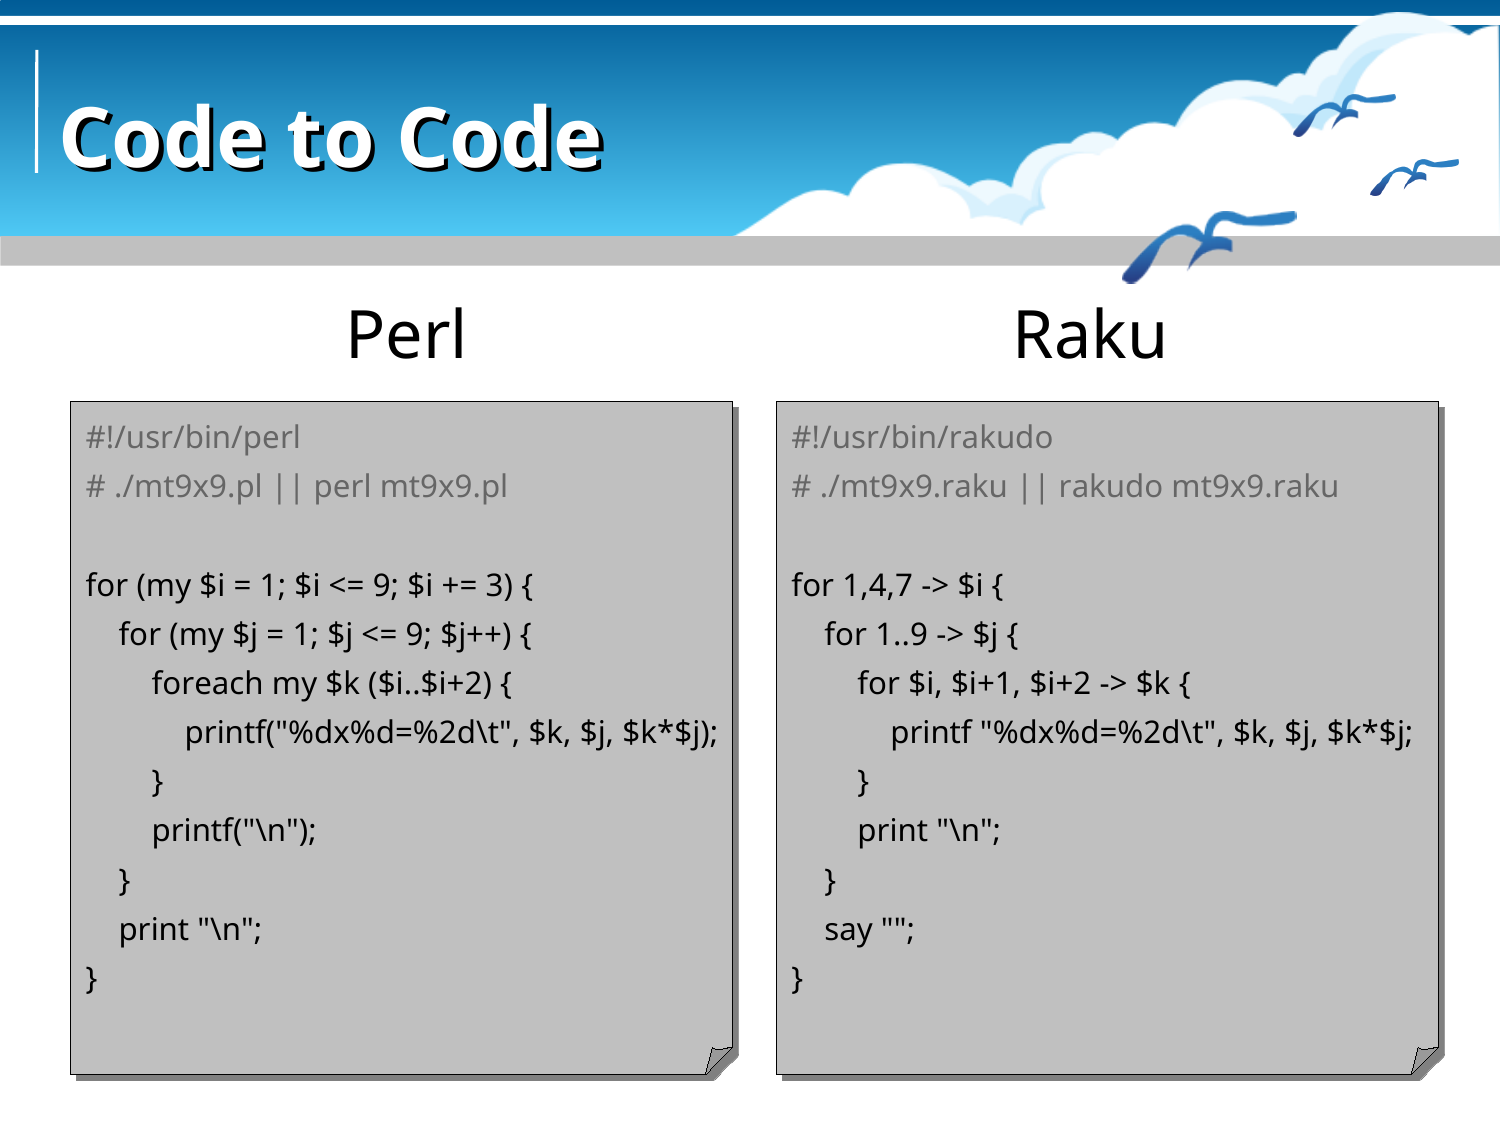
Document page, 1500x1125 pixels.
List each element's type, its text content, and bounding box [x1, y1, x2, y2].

picture [730, 12, 1500, 284]
text_box Raku [998, 283, 1235, 388]
text_box #!/usr/bin/rakudo # ./mt9x9.raku || rakudo mt9x9.raku for 1,4,7 -> $i { for 1..9 -> $j { for $i, $i+1, $i+2 -> $k { printf "%dx%d=%2d\t", $k, $j, $k*$j; } print "\n"; } say ""; } [776, 401, 1439, 1075]
title Code to Code [59, 86, 1465, 186]
text_box Perl [330, 283, 520, 388]
text_box #!/usr/bin/perl # ./mt9x9.pl || perl mt9x9.pl for (my $i = 1; $i <= 9; $i += 3) { for (my $j = 1; $j <= 9; $j++) { foreach my $k ($i..$i+2) { printf("%dx%d=%2d\t", $k, $j, $k*$j); } printf("\n"); } print "\n"; } [70, 401, 733, 1075]
